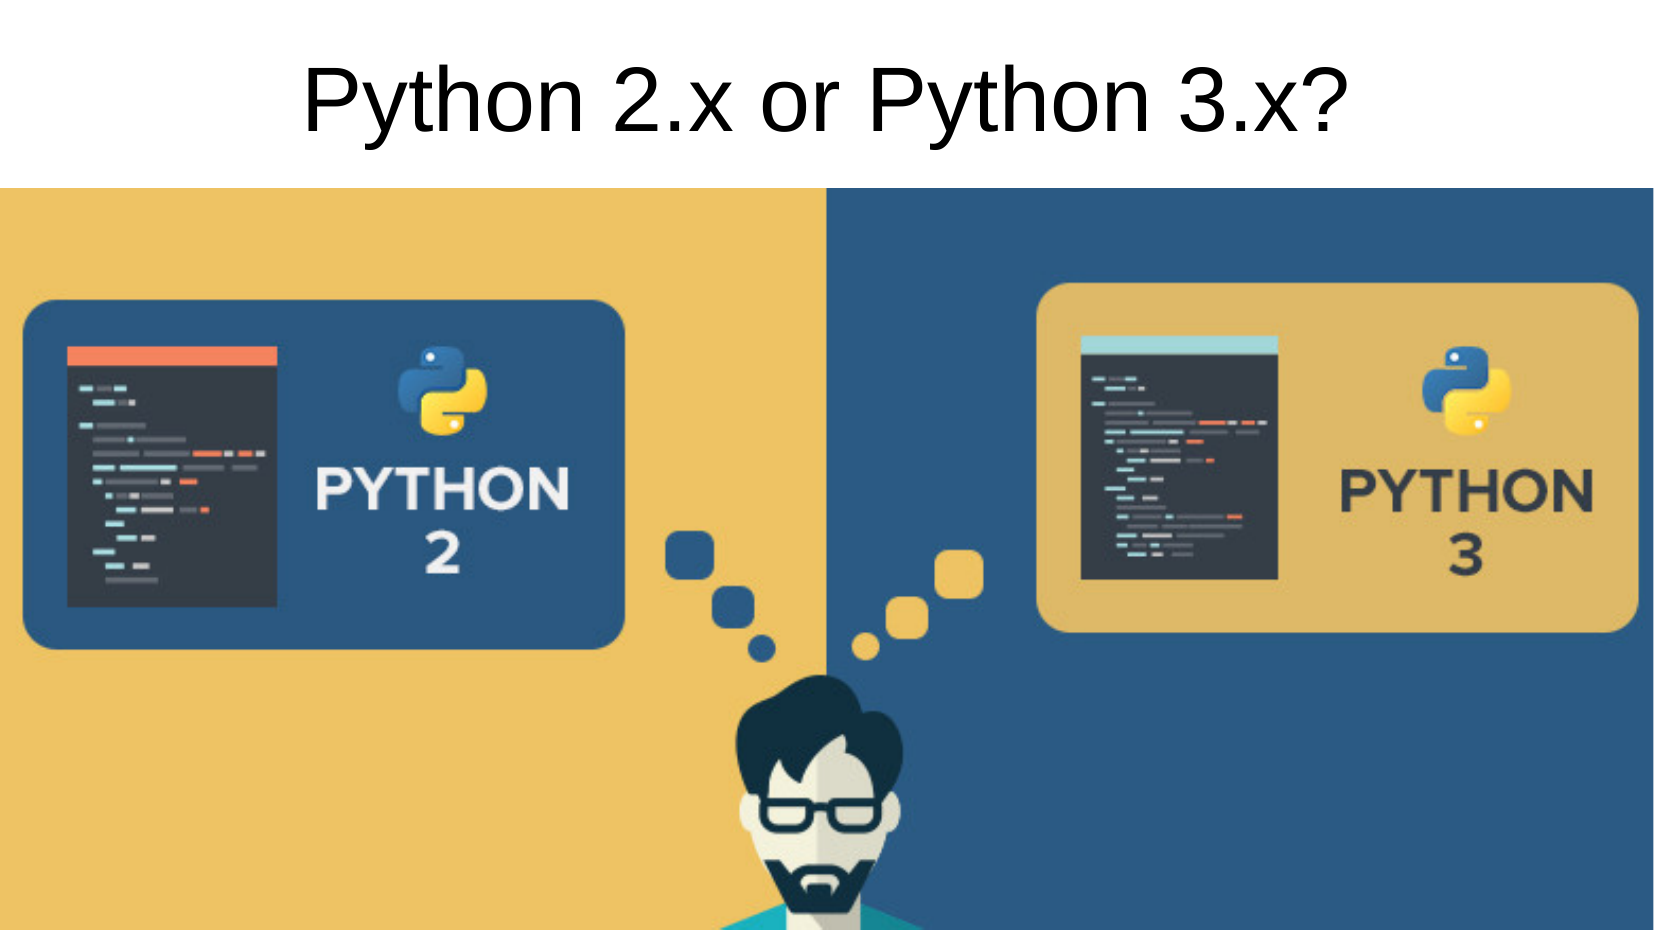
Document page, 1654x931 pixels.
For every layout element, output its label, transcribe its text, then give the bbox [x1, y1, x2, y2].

text_box Python 2.x or Python 3.x? [82, 17, 1571, 173]
picture [0, 188, 1654, 930]
